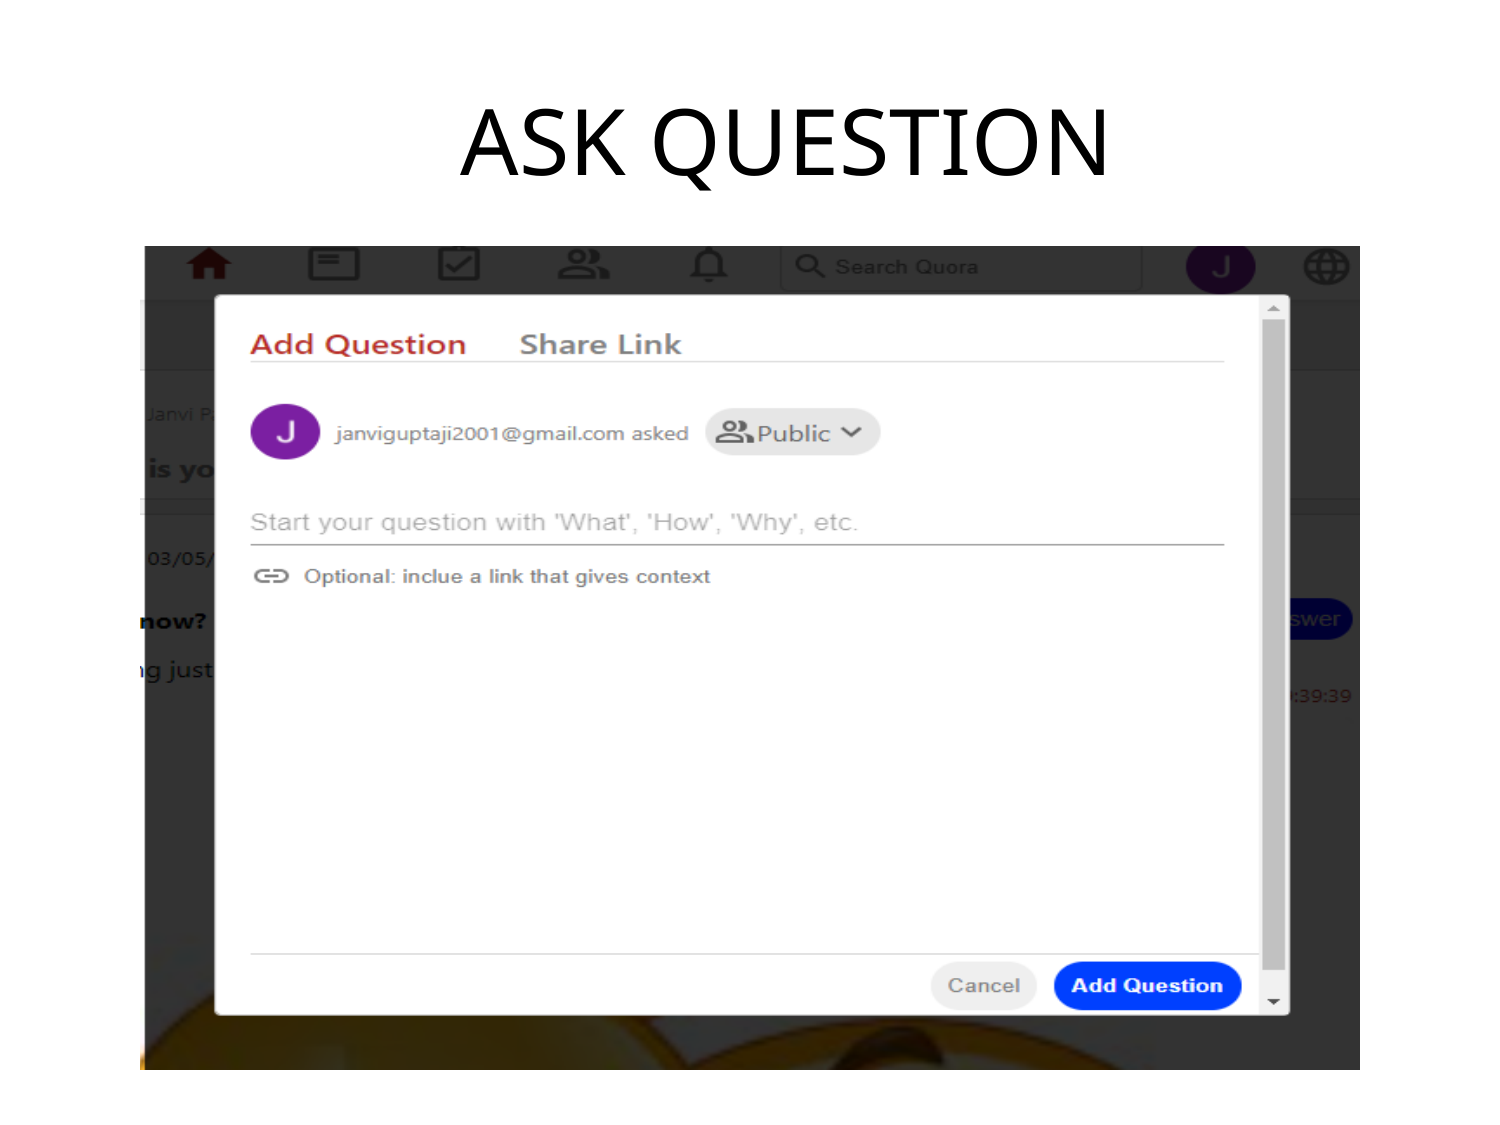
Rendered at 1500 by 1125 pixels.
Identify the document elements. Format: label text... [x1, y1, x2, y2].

title ASK QUESTION [75, 45, 1425, 233]
picture [140, 246, 1360, 1070]
